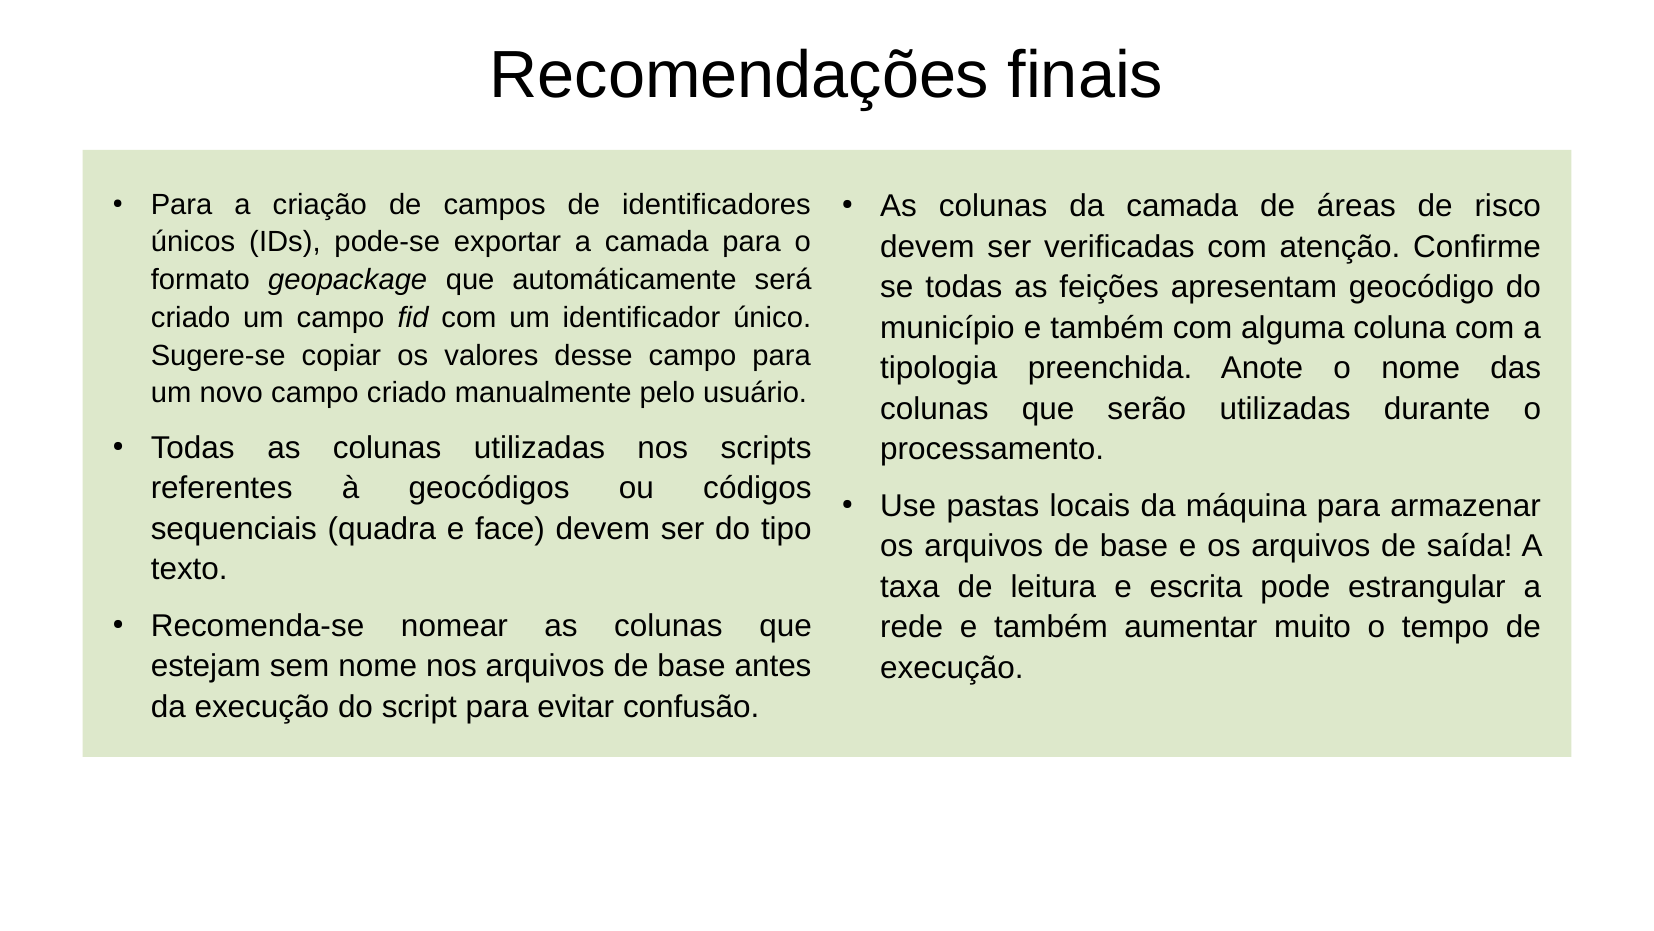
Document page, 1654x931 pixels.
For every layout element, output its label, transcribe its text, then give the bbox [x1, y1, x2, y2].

list Para a criação de campos de identificadores únicos (IDs), pode-se exportar a camada para o formato geopackage que automáticamente será criado um campo fid com um identificador único. Sugere-se copiar os valores desse campo para um novo campo criado manualmente pelo usuário. Todas as colunas utilizadas nos scripts referentes à geocódigos ou códigos sequenciais (quadra e face) devem ser do tipo texto. Recomenda-se nomear as colunas que estejam sem nome nos arquivos de base antes da execução do script para evitar confusão. As colunas da camada de áreas de risco devem ser verificadas com atenção. Confirme se todas as feições apresentam geocódigo do município e também com alguma coluna com a tipologia preenchida. Anote o nome das colunas que serão utilizadas durante o processamento. Use pastas locais da máquina para armazenar os arquivos de base e os arquivos de saída! A taxa de leitura e escrita pode estrangular a rede e também aumentar muito o tempo de execução. [82, 149, 1572, 757]
title Recomendações finais [82, 36, 1571, 113]
